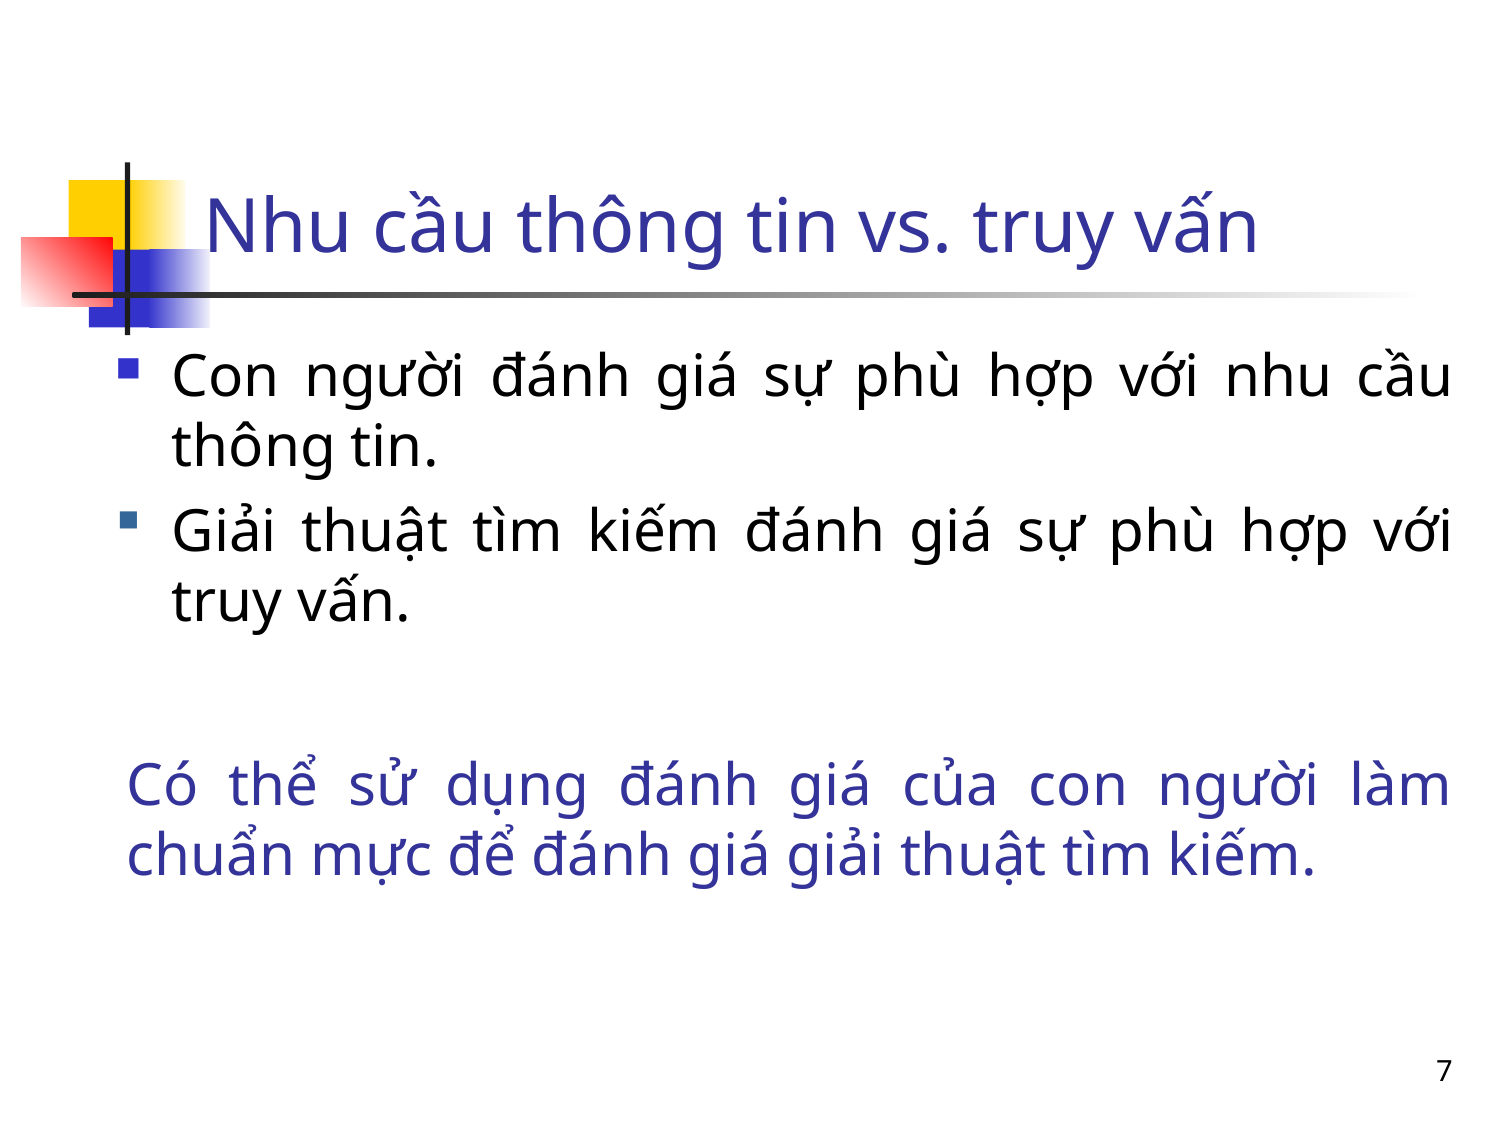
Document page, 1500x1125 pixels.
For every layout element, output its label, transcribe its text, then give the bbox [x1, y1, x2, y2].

text_box Có thể sử dụng đánh giá của con người làm chuẩn mực để đánh giá giải thuật tìm kiếm. [112, 739, 1468, 895]
slide_number <number> [1155, 1024, 1468, 1100]
title Nhu cầu thông tin vs. truy vấn [188, 35, 1468, 275]
list Con người đánh giá sự phù hợp với nhu cầu thông tin. Giải thuật tìm kiếm đánh giá sự phù hợp với truy vấn. [100, 331, 1469, 669]
